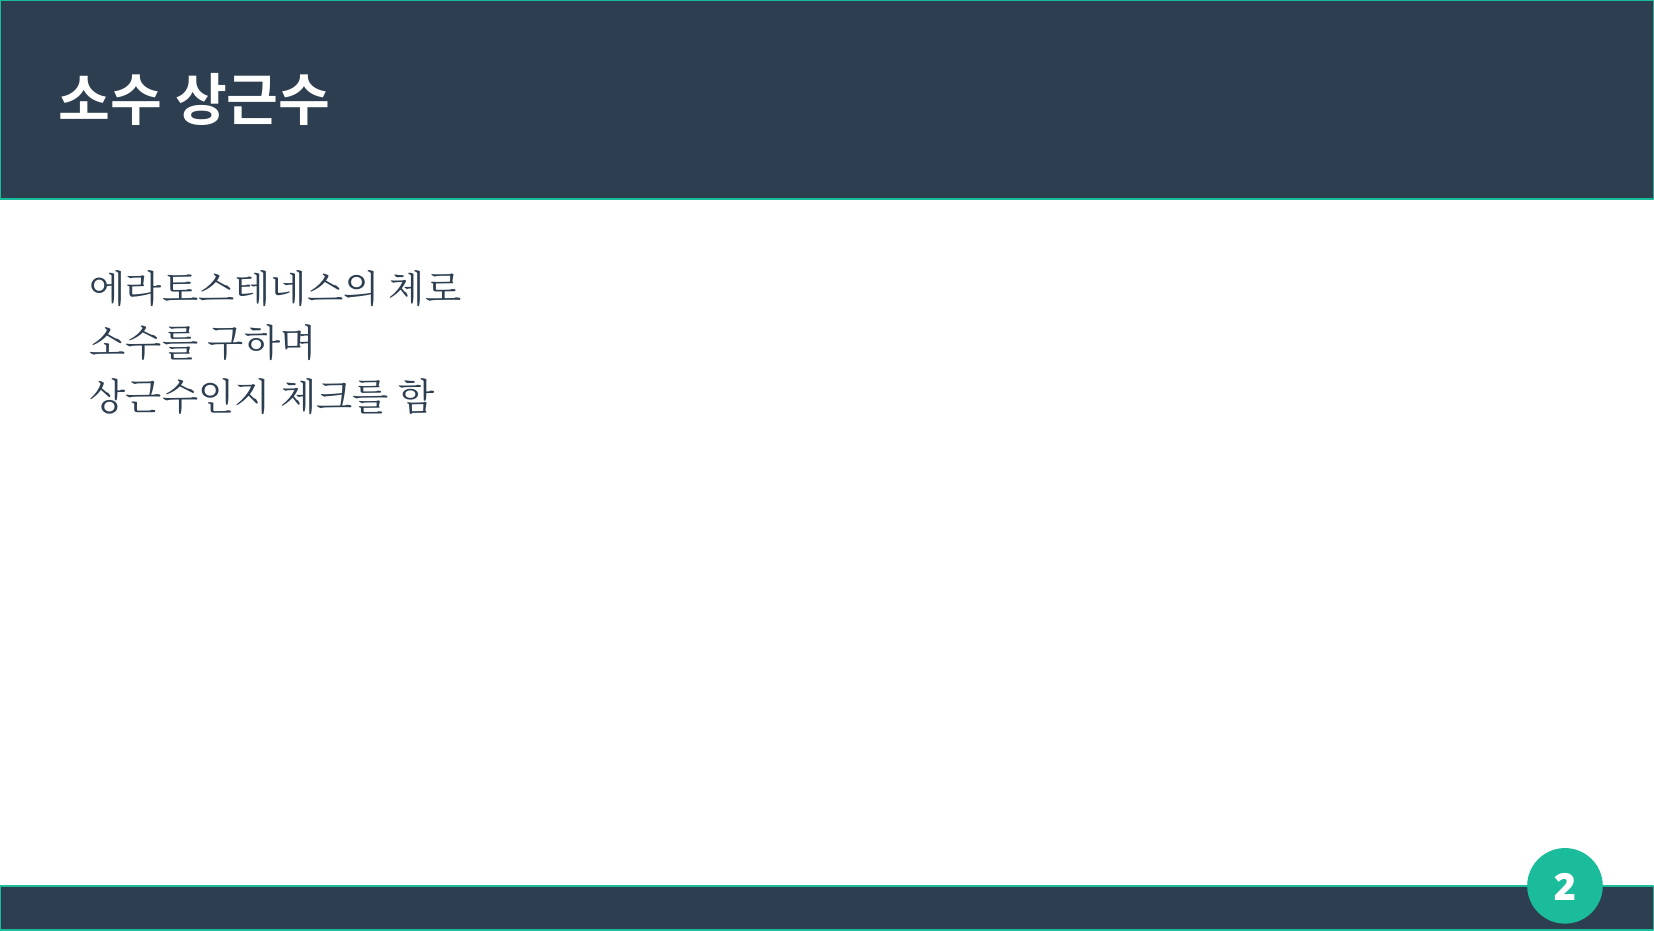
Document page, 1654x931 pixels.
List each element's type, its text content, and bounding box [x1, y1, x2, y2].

text_box 에라토스테네스의 체로 소수를 구하며 상근수인지 체크를 함 [75, 252, 488, 788]
title 소수 상근수 [59, 37, 1595, 156]
